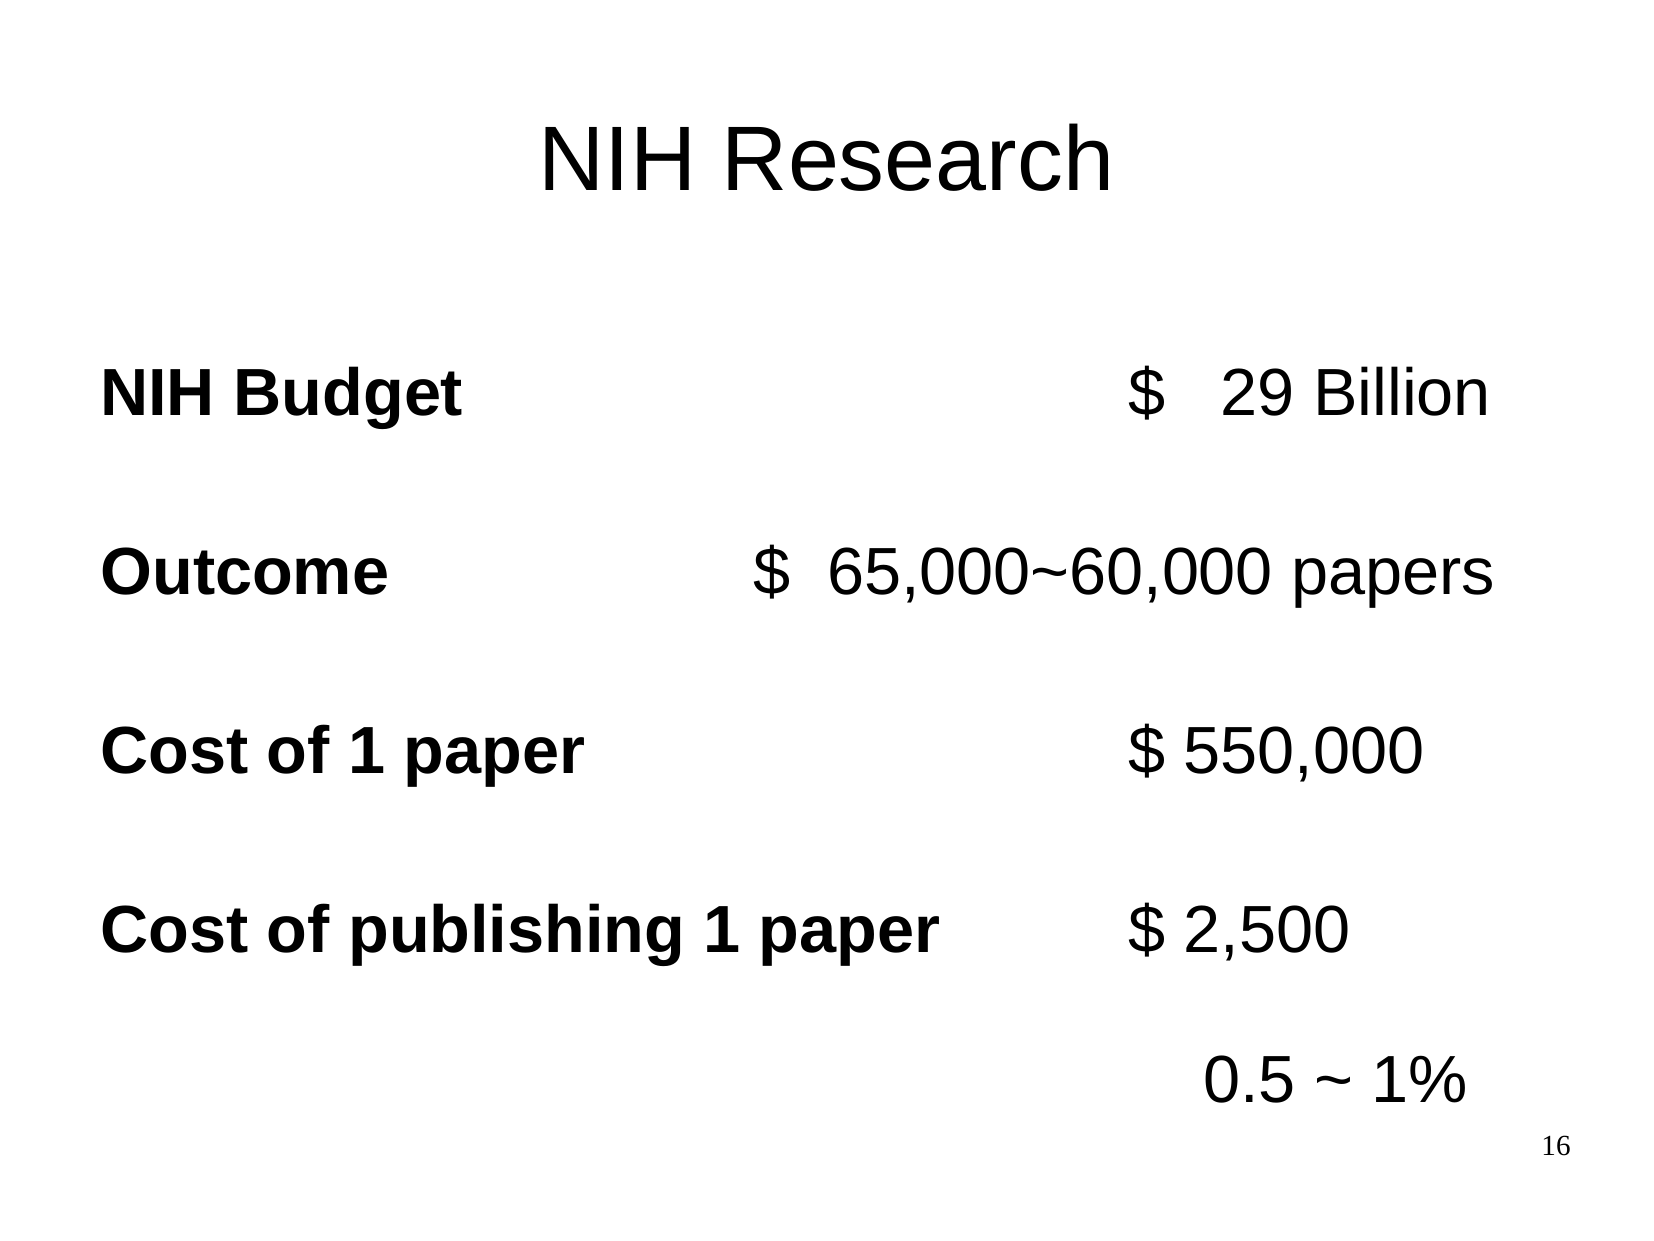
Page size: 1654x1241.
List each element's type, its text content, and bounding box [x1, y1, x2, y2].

title NIH Research [82, 62, 1571, 256]
list NIH Budget $ 29 Billion Outcome $ 65,000~60,000 papers Cost of 1 paper $ 550,000 Cost of publishing 1 paper $ 2,500 0.5 ~ 1% [82, 355, 1571, 1159]
